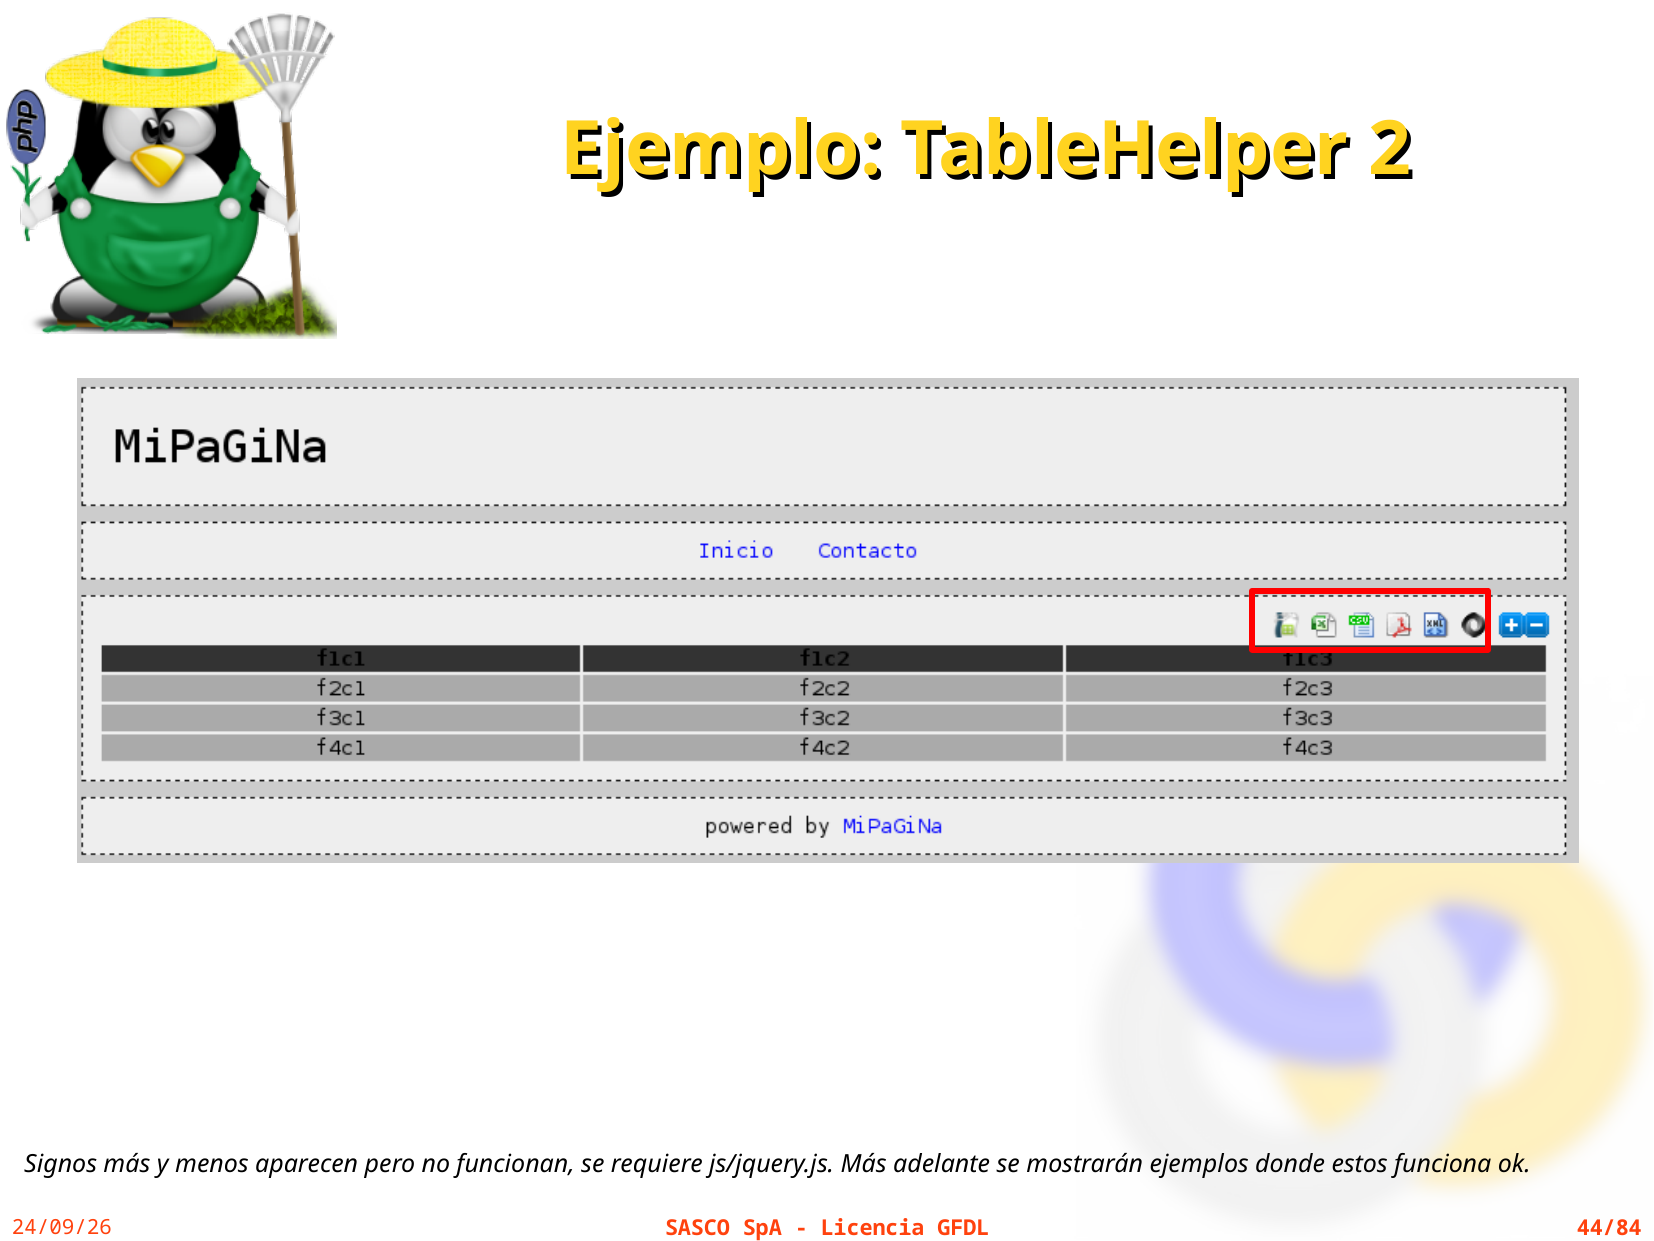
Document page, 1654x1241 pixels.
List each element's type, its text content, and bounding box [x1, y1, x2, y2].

title Ejemplo: TableHelper 2 [366, 35, 1607, 257]
text_box Signos más y menos aparecen pero no funcionan, se requiere js/jquery.js. Más adelante se mostrarán ejemplos donde estos funciona ok. [9, 1138, 1534, 1184]
picture [4, 5, 337, 339]
picture [77, 378, 1654, 1241]
